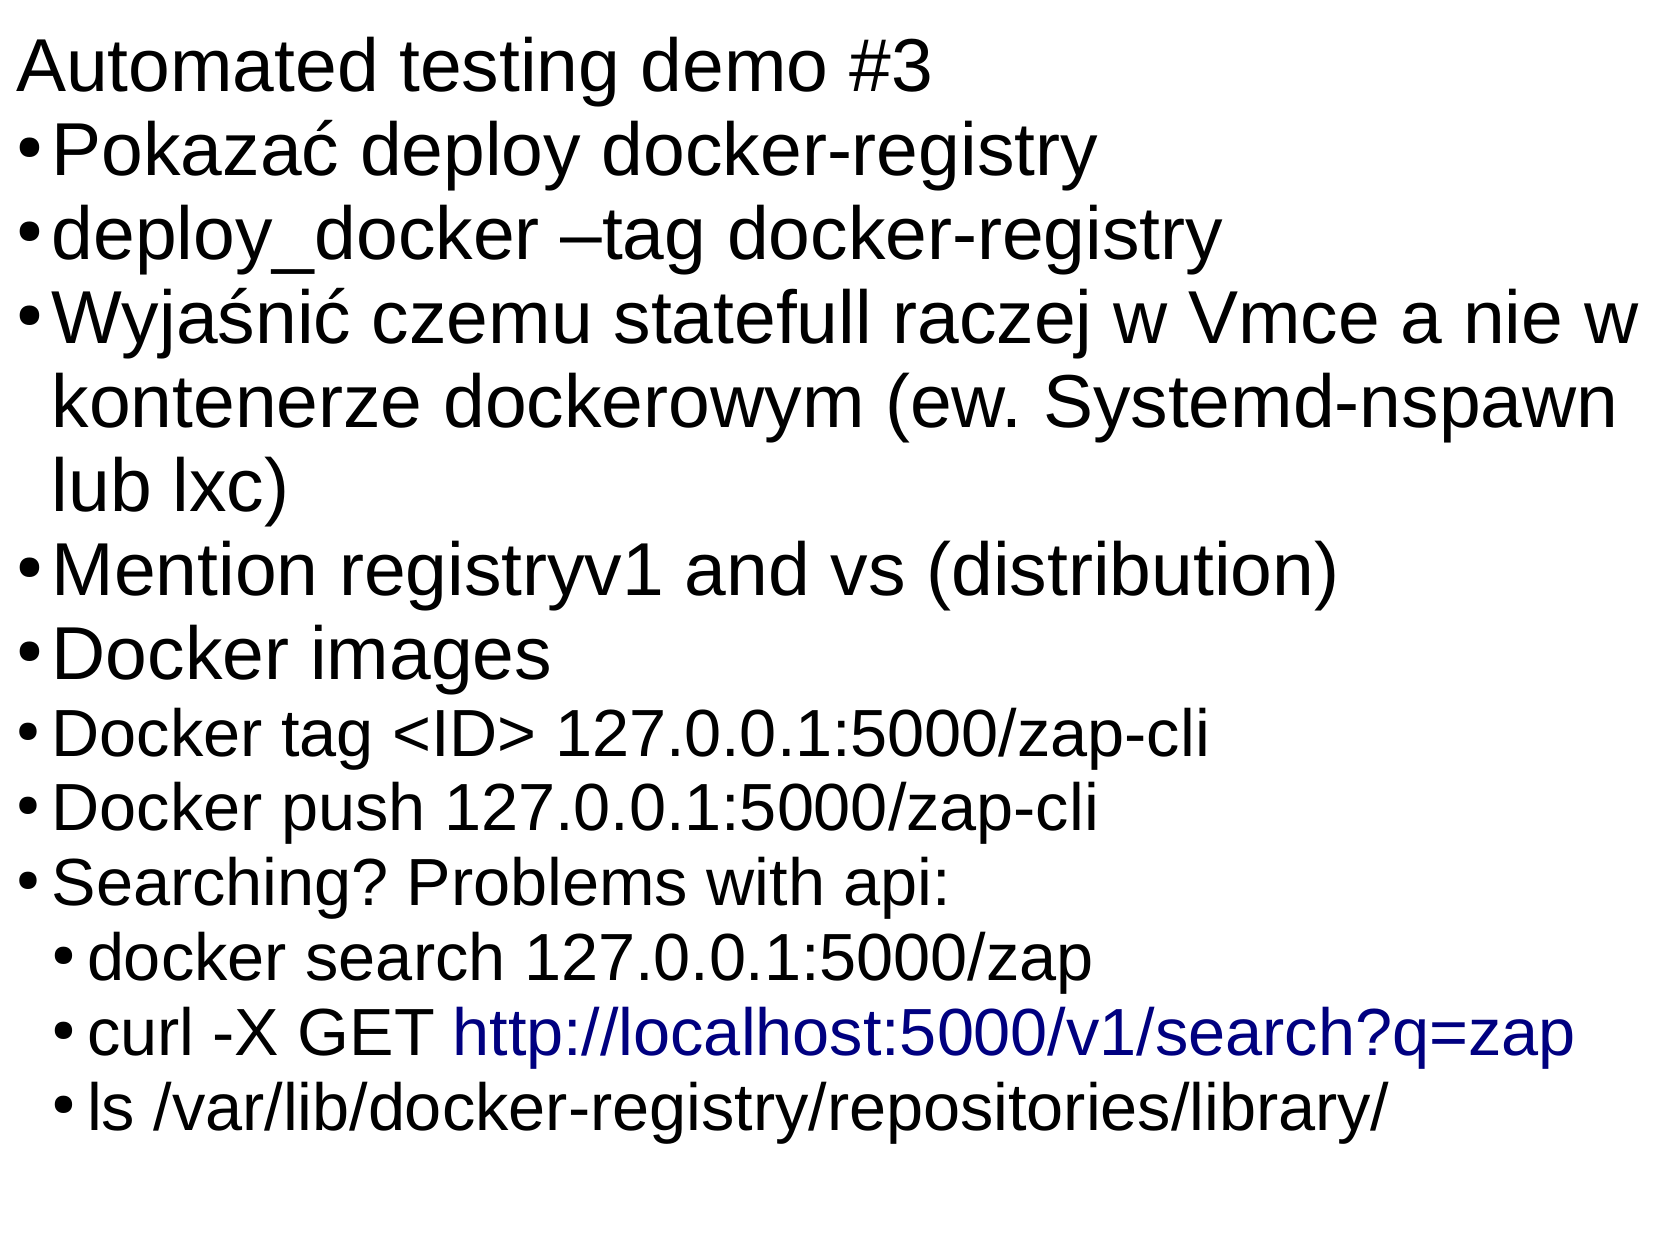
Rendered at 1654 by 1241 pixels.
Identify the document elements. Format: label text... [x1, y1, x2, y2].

text_box Automated testing demo #3 Pokazać deploy docker-registry deploy_docker –tag docker-registry Wyjaśnić czemu statefull raczej w Vmce a nie w kontenerze dockerowym (ew. Systemd-nspawn lub lxc) Mention registryv1 and vs (distribution) Docker images Docker tag <ID> 127.0.0.1:5000/zap-cli Docker push 127.0.0.1:5000/zap-cli Searching? Problems with api: docker search 127.0.0.1:5000/zap curl -X GET http://localhost:5000/v1/search?q=zap ls /var/lib/docker-registry/repositories/library/ [1, 16, 1654, 1152]
